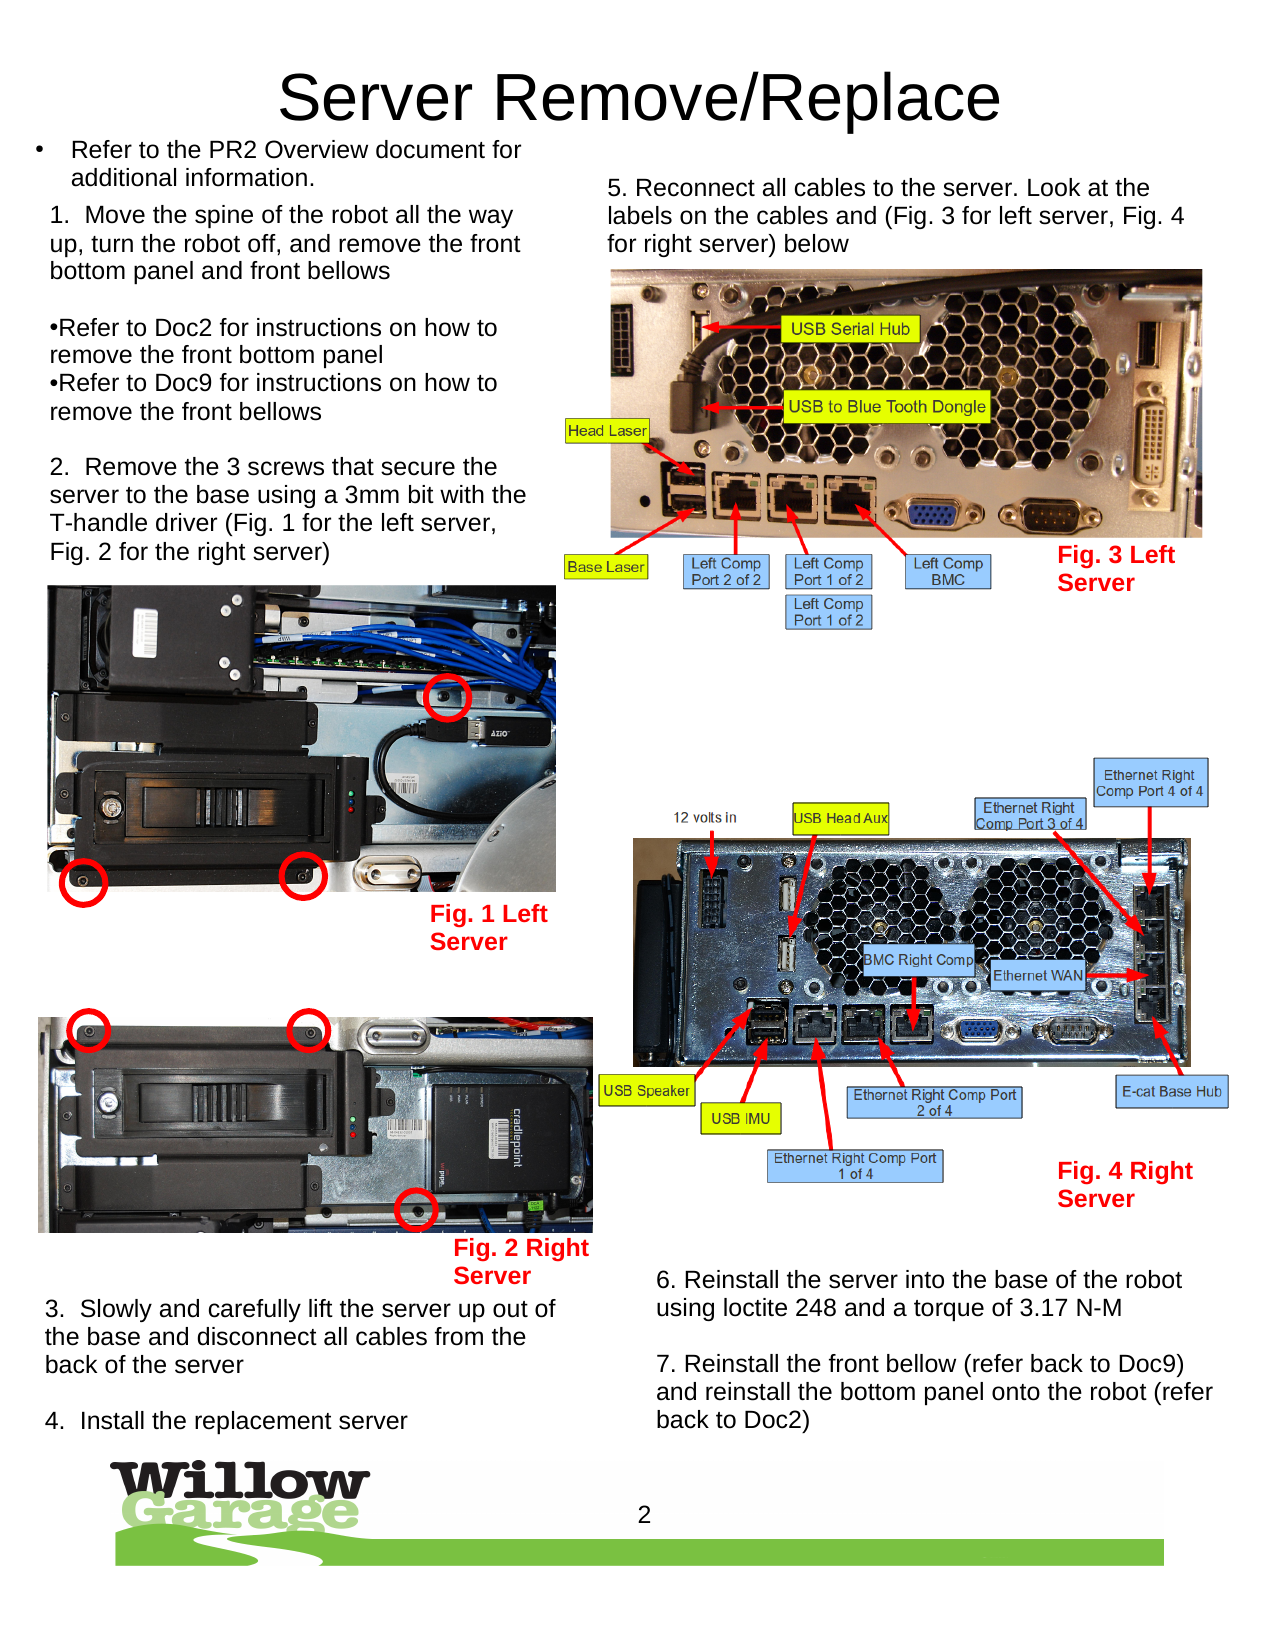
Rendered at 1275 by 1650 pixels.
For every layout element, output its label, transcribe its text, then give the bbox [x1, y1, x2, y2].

text_box Fig. 4 Right Server [1042, 1149, 1231, 1221]
text_box Fig. 3 Left Server [1042, 533, 1231, 605]
text_box Reconnect all cables to the server. Look at the labels on the cables and (Fig. 3 for left server, Fig. 4 for right server) below [592, 166, 1231, 266]
text_box [425, 676, 470, 720]
text_box Slowly and carefully lift the server up out of the base and disconnect all cables from the back of the server Install the replacement server [30, 1287, 593, 1443]
text_box [69, 1011, 109, 1051]
text_box [61, 861, 106, 905]
text_box [289, 1011, 329, 1051]
text_box Reinstall the server into the base of the robot using loctite 248 and a torque of 3.17 N-M Reinstall the front bellow (refer back to Doc9) and reinstall the bottom panel onto the robot (refer back to Doc2) [641, 1258, 1242, 1442]
title Server Remove/Replace [110, 47, 1164, 147]
text_box Move the spine of the robot all the way up, turn the robot off, and remove the front bottom panel and front bellows Refer to Doc2 for instructions on how to remove the front bottom panel Refer to Doc9 for instructions on how to remove the front bellows Remove the 3 screws that secure the server to the base using a 3mm bit with the T-handle driver (Fig. 1 for the left server, Fig. 2 for the right server) [34, 193, 556, 573]
text_box Fig. 1 Left Server [415, 892, 566, 964]
text_box [396, 1190, 436, 1230]
picture [38, 269, 1233, 1233]
text_box [281, 854, 326, 898]
text_box Fig. 2 Right Server [438, 1226, 627, 1298]
text_box Refer to the PR2 Overview document for additional information. [34, 136, 626, 238]
picture [110, 1460, 1164, 1566]
